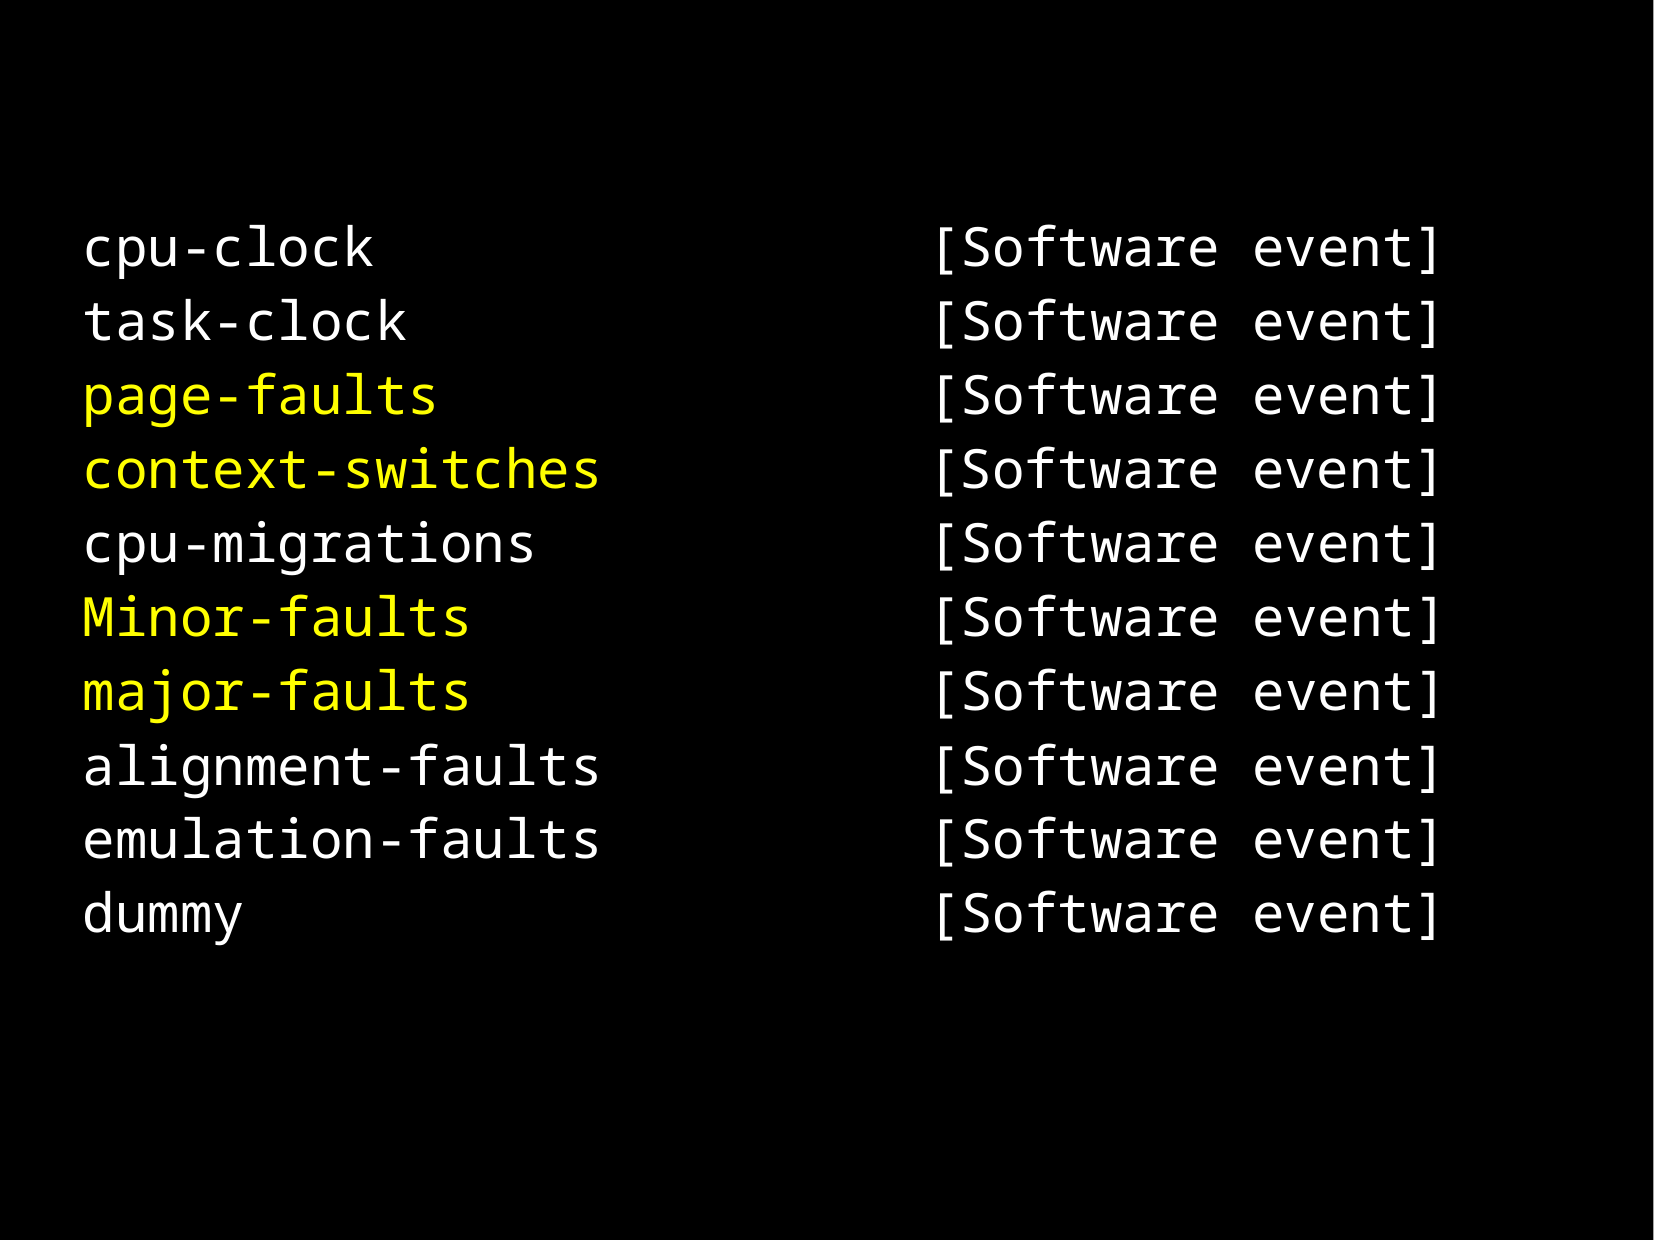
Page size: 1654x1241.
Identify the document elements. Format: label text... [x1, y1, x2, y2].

subtitle cpu-clock [Software event] task-clock [Software event] page-faults [Software event] context-switches [Software event] cpu-migrations [Software event] Minor-faults [Software event] major-faults [Software event] alignment-faults [Software event] emulation-faults [Software event] dummy [Software event] [82, 49, 1571, 1109]
